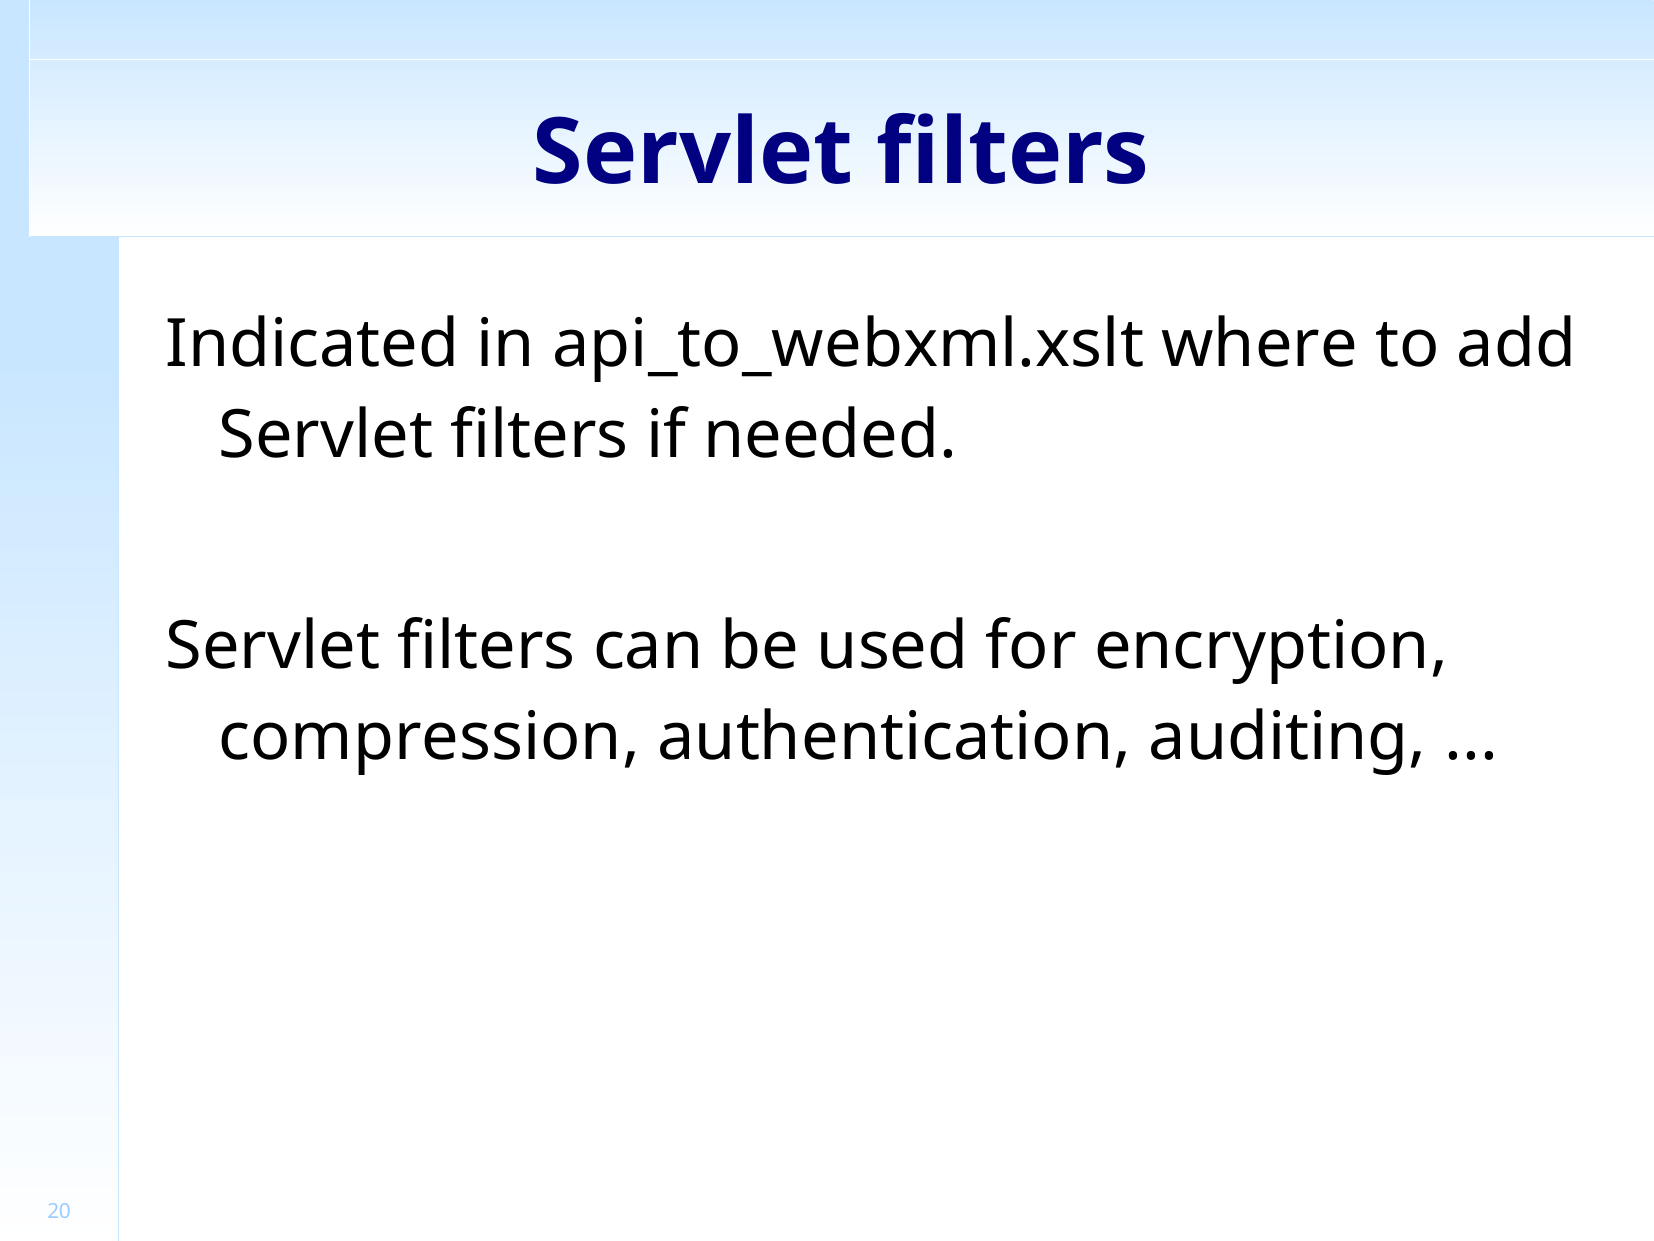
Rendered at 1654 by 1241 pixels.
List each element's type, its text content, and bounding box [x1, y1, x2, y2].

list Indicated in api_to_webxml.xslt where to add Servlet filters if needed. Servlet filters can be used for encryption, compression, authentication, auditing, ... [147, 295, 1625, 1182]
title Servlet filters [29, 59, 1654, 237]
